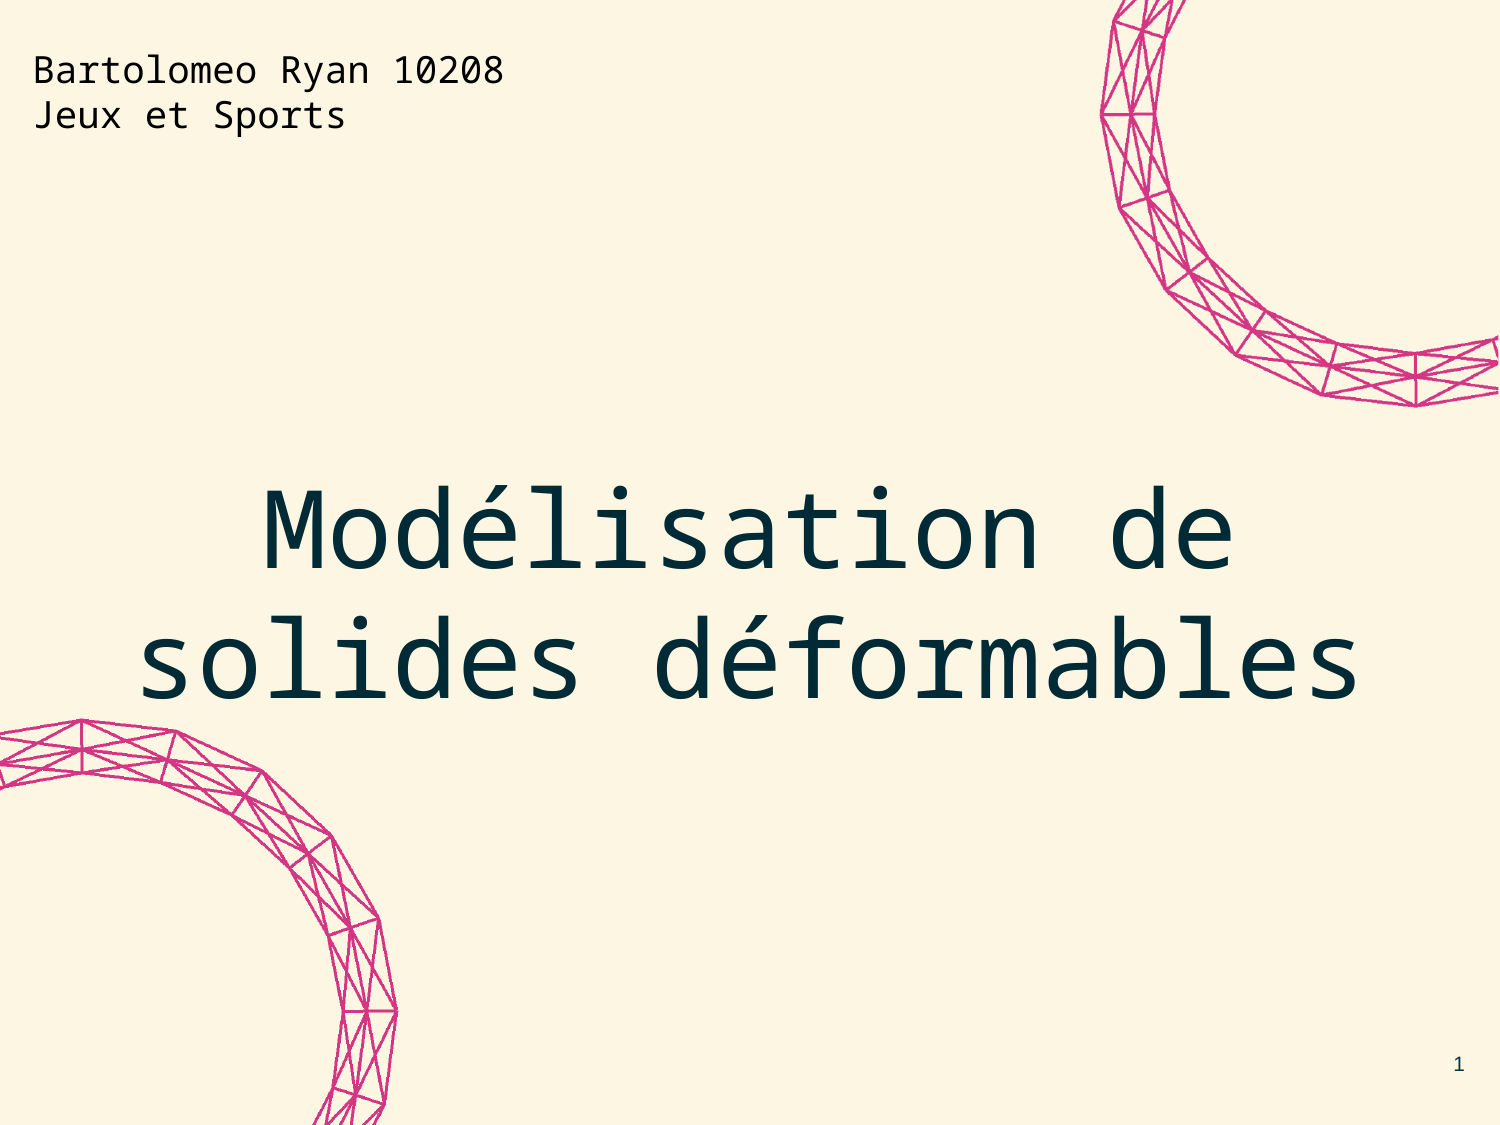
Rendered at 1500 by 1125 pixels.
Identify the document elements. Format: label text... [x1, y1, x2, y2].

text_box Bartolomeo Ryan 10208 Jeux et Sports [17, 30, 714, 151]
picture [1062, 0, 1499, 418]
picture [0, 915, 434, 1125]
title Modélisation de solides déformables [0, 265, 1500, 915]
slide_number <numéro> [1389, 1019, 1480, 1106]
